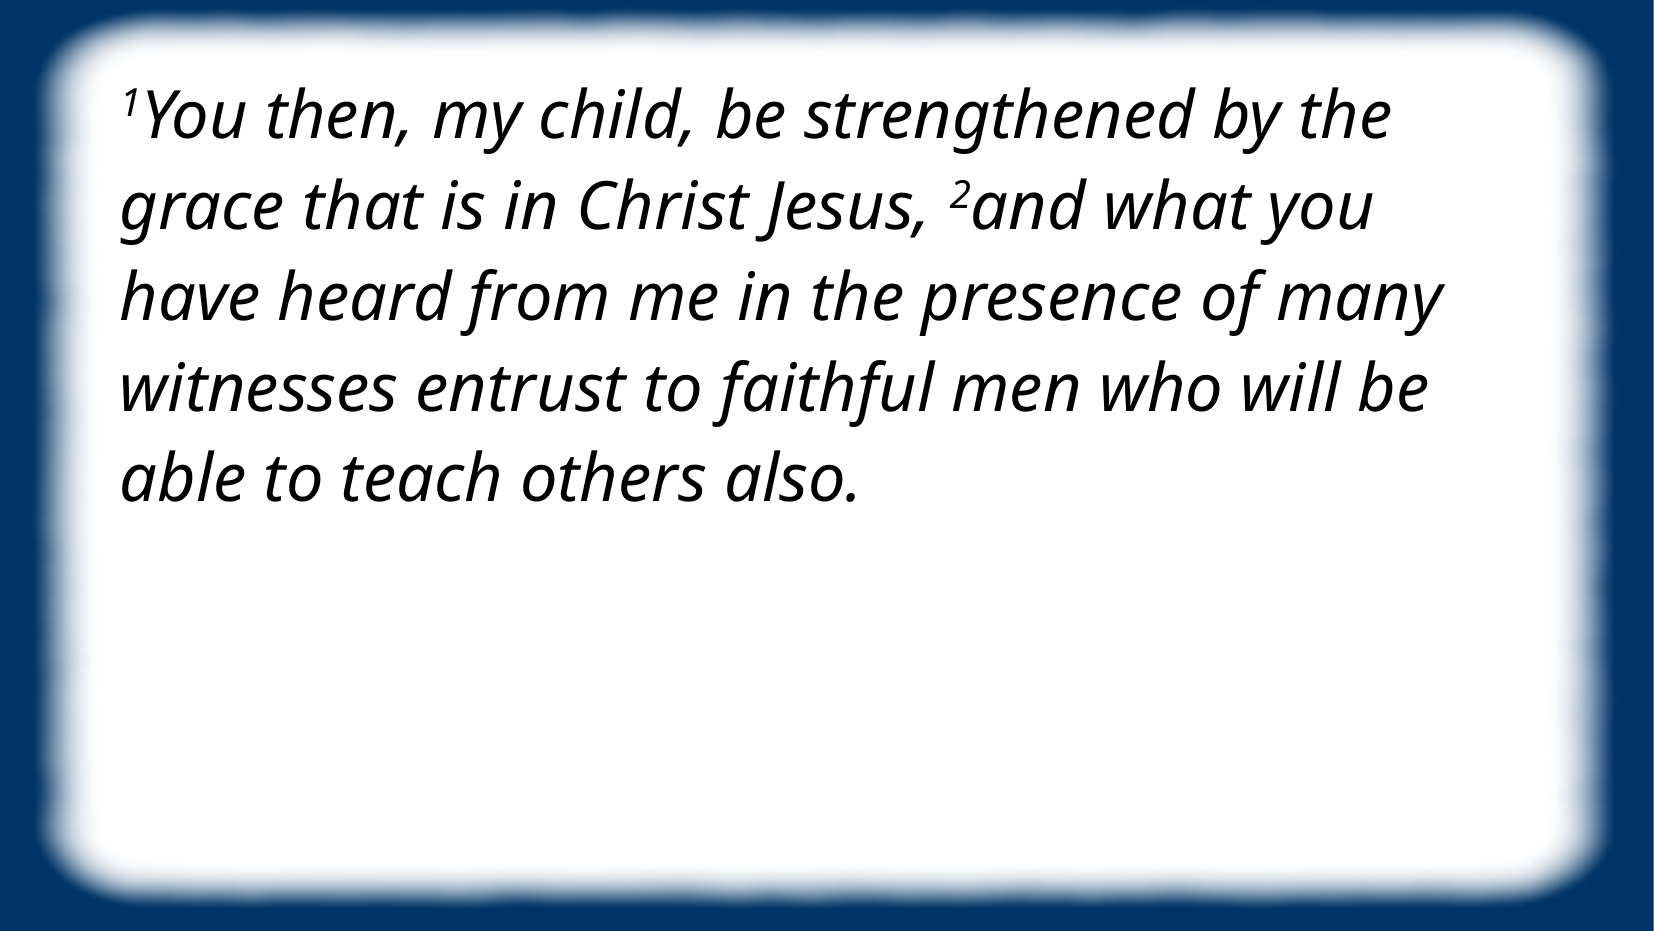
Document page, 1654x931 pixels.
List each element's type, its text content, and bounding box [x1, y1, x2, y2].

picture [0, 0, 1654, 931]
text_box 1You then, my child, be strengthened by the grace that is in Christ Jesus, 2and what you have heard from me in the presence of many witnesses entrust to faithful men who will be able to teach others also. [105, 60, 1546, 519]
